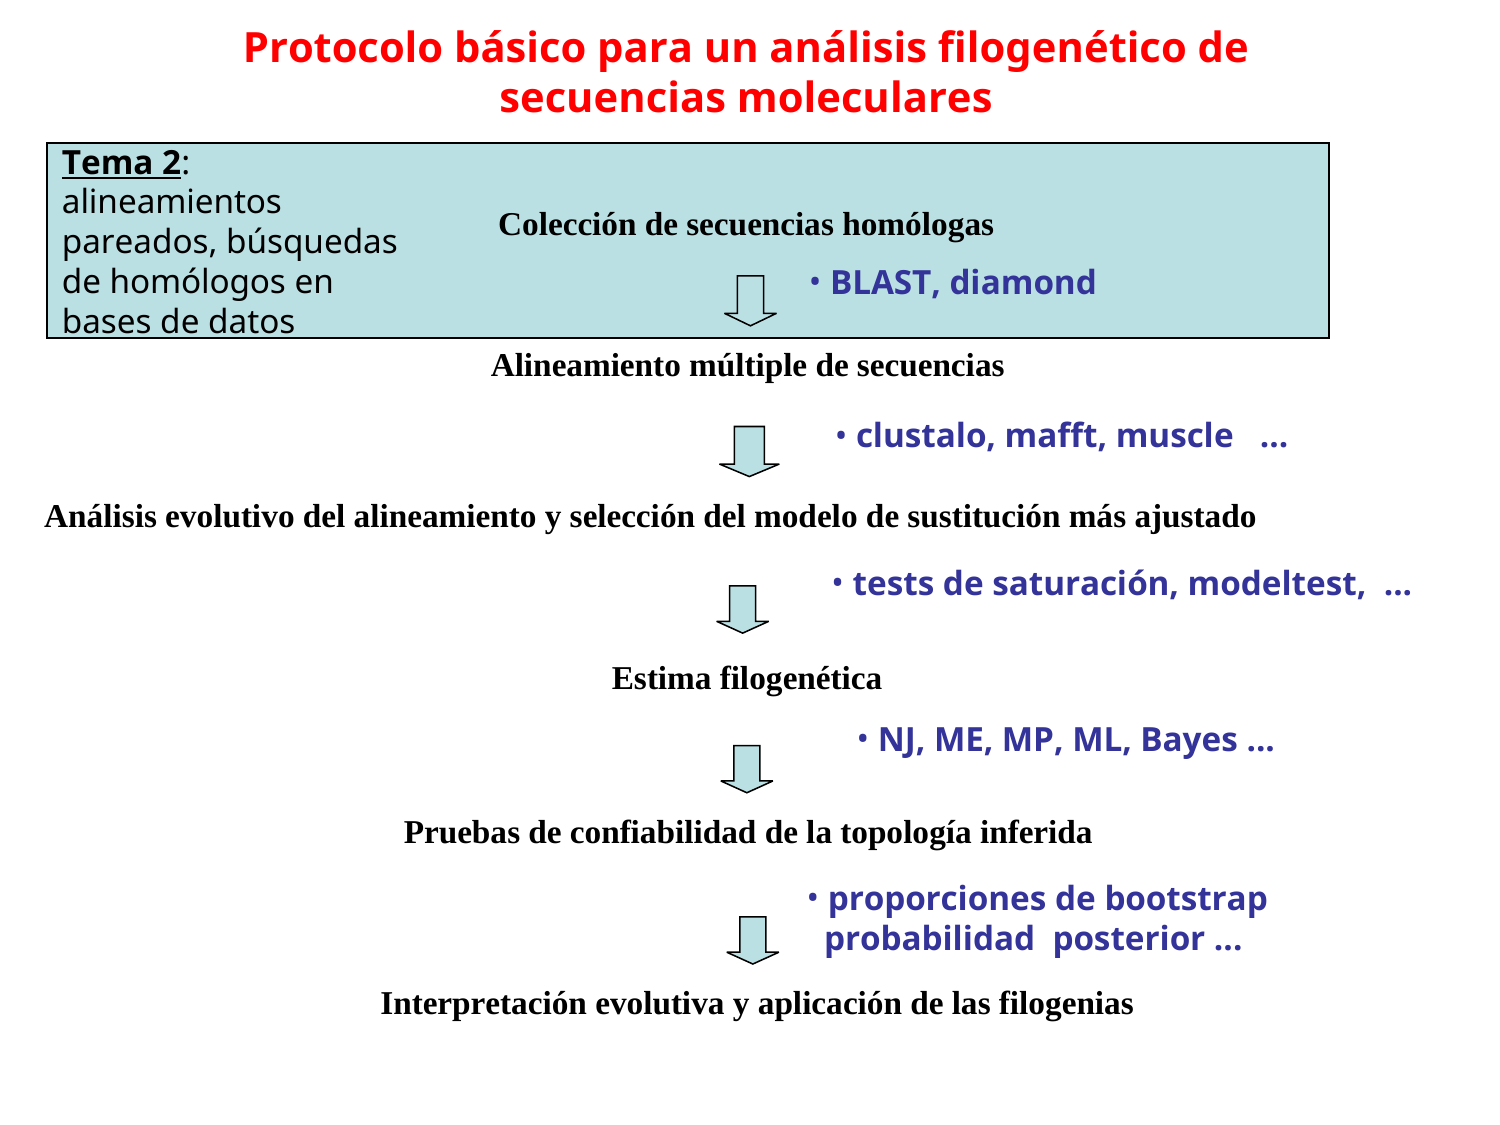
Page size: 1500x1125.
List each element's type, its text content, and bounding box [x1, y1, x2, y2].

text_box NJ, ME, MP, ML, Bayes ... [841, 710, 1300, 766]
text_box Pruebas de confiabilidad de la topología inferida [389, 802, 1109, 898]
text_box [716, 585, 769, 634]
text_box tests de saturación, modeltest, ... [816, 554, 1437, 610]
text_box Protocolo básico para un análisis filogenético de secuencias moleculares [192, 13, 1300, 129]
text_box [724, 275, 777, 326]
text_box Interpretación evolutiva y aplicación de las filogenias [365, 973, 1151, 1030]
text_box [726, 916, 779, 965]
text_box Colección de secuencias homólogas [483, 194, 1010, 250]
text_box Estima filogenética [597, 648, 898, 705]
text_box proporciones de bootstrap probabilidad posterior ... [791, 869, 1293, 965]
text_box clustalo, mafft, muscle ... [819, 406, 1313, 463]
text_box [720, 745, 773, 793]
text_box Tema 2: alineamientos pareados, búsquedas de homólogos en bases de datos [47, 143, 1329, 338]
text_box Alineamiento múltiple de secuencias [123, 335, 1373, 392]
text_box [719, 426, 780, 477]
text_box BLAST, diamond [793, 253, 1121, 309]
text_box Análisis evolutivo del alineamiento y selección del modelo de sustitución más ajustado [29, 486, 1465, 543]
